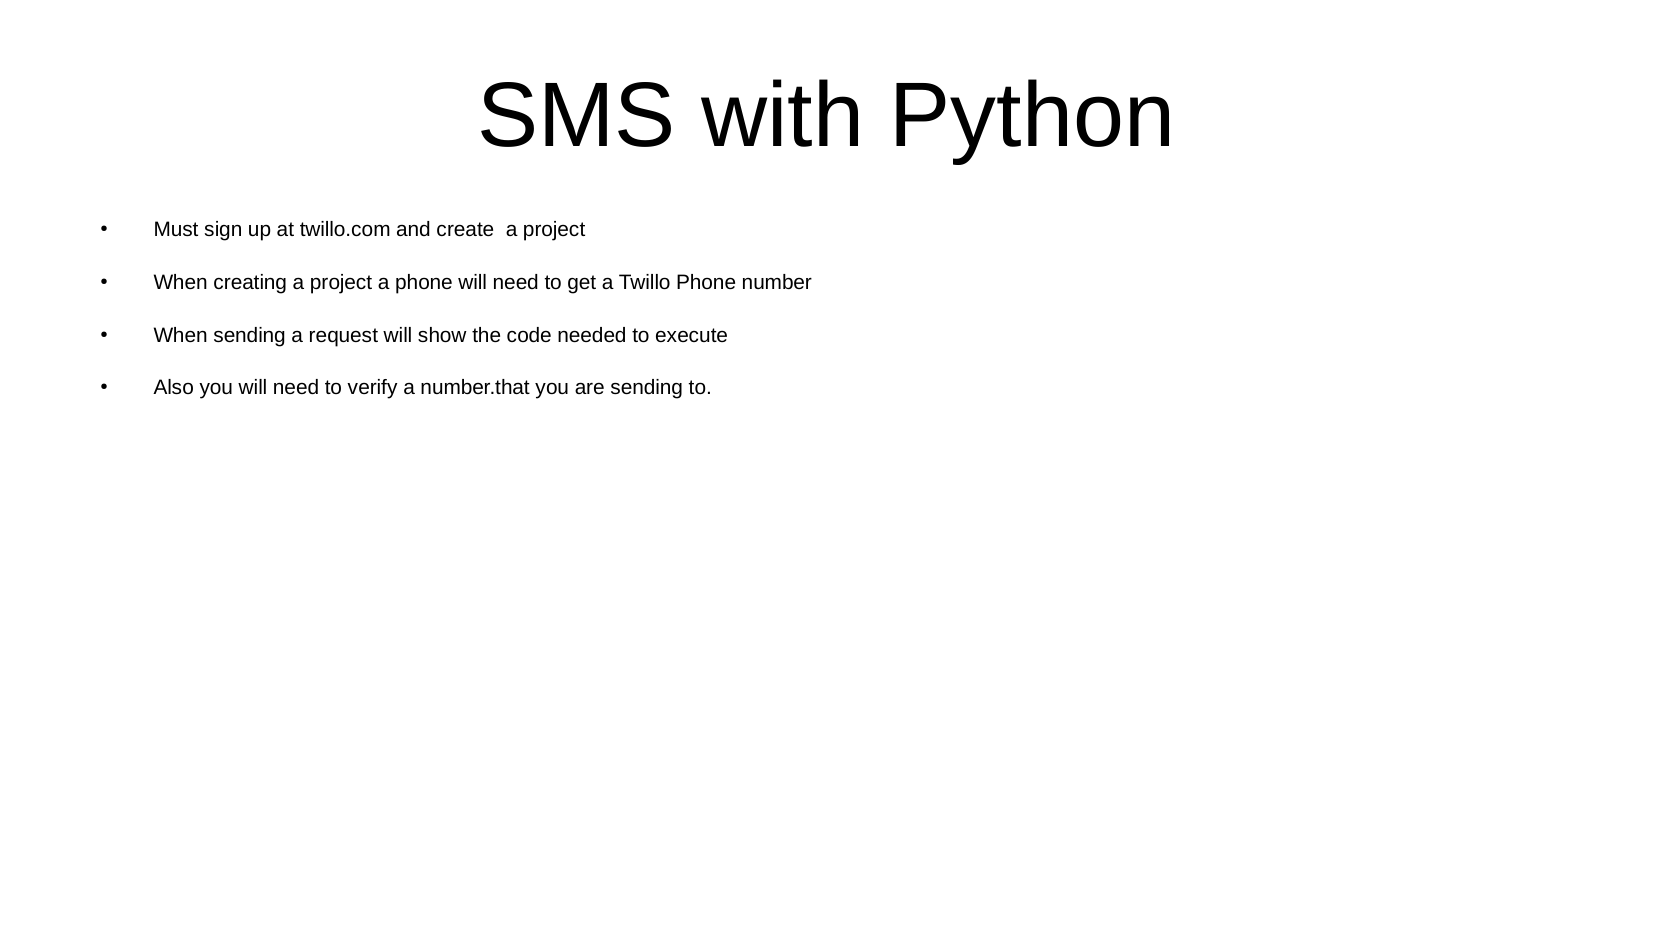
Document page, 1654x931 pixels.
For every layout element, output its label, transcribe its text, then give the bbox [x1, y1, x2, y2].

title SMS with Python [82, 37, 1571, 193]
list Must sign up at twillo.com and create a project When creating a project a phone will need to get a Twillo Phone number When sending a request will show the code needed to execute Also you will need to verify a number.that you are sending to. [82, 217, 1606, 886]
